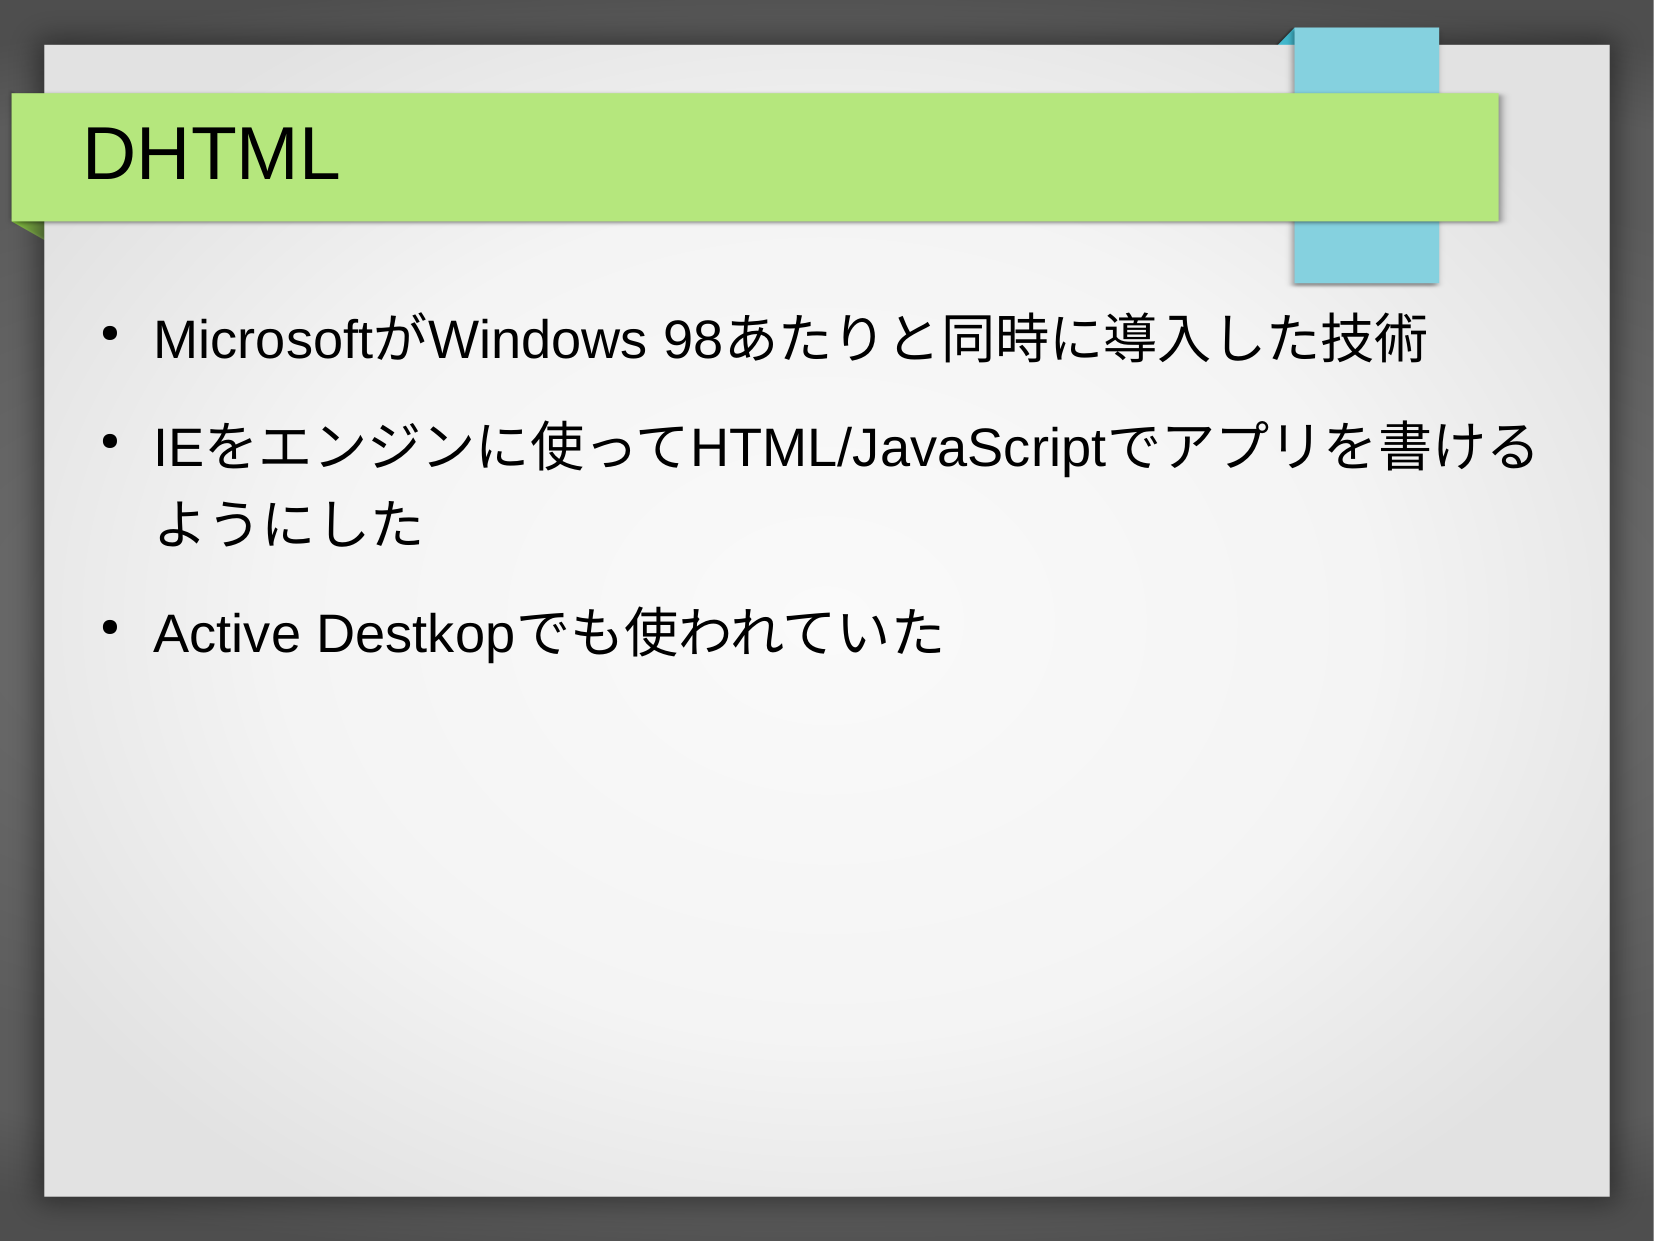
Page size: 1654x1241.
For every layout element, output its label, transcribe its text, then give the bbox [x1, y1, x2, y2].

title DHTML [82, 94, 1264, 213]
list MicrosoftがWindows 98あたりと同時に導入した技術 IEをエンジンに使ってHTML/JavaScriptでアプリを書けるようにした Active Destkopでも使われていた [82, 295, 1571, 1015]
picture [0, 0, 1654, 1241]
